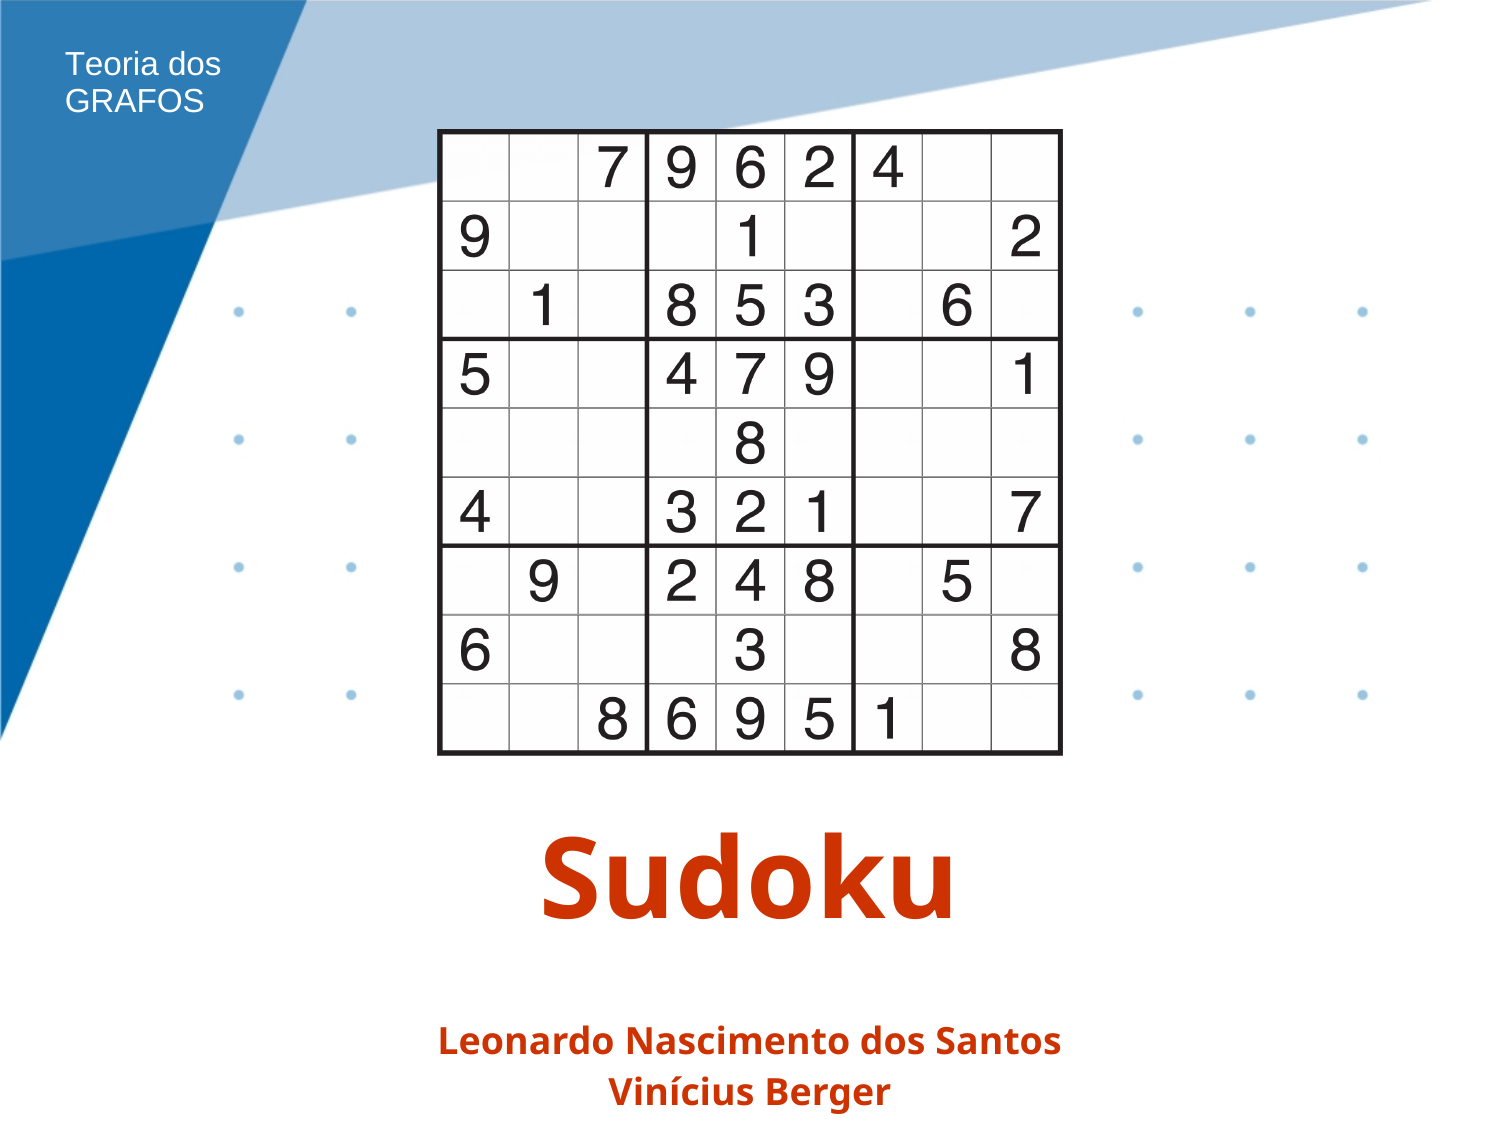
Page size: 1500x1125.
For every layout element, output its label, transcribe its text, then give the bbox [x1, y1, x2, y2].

picture [0, 0, 1500, 791]
title Sudoku Leonardo Nascimento dos Santos Vinícius Berger [0, 791, 1500, 1069]
